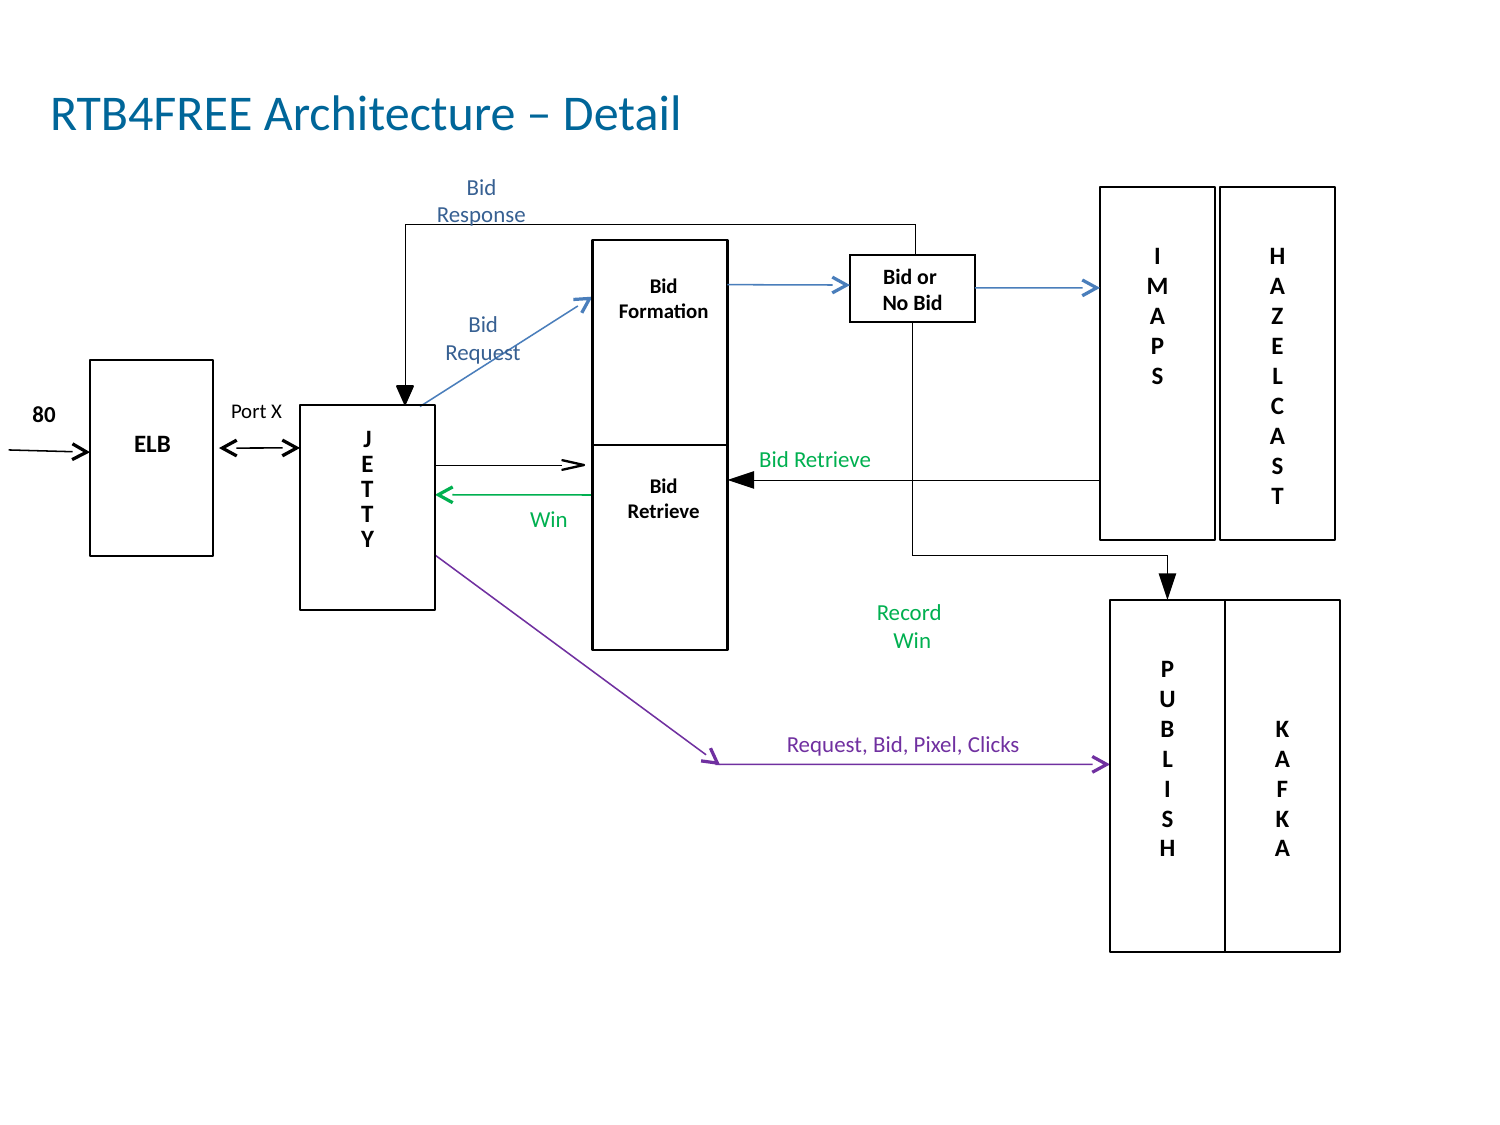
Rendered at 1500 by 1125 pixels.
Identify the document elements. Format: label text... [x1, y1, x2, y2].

text_box H A Z E L C A S T [1219, 187, 1335, 540]
text_box J E T T Y [270, 421, 466, 583]
text_box ELB [91, 420, 212, 465]
text_box Bid Retrieve [570, 464, 758, 530]
text_box P U B L I S H [1109, 599, 1224, 953]
text_box Bid Retrieve [744, 437, 887, 480]
text_box K A F K A [1224, 599, 1340, 953]
text_box Bid Request [430, 302, 536, 373]
text_box 80 [17, 392, 71, 436]
text_box RTB4FREE Architecture – Detail [49, 74, 1463, 145]
text_box Bid Formation [570, 265, 758, 331]
text_box Bid Response [421, 164, 541, 235]
text_box I M A P S [1099, 187, 1215, 540]
text_box Bid or No Bid [850, 254, 976, 323]
text_box Port X [213, 389, 301, 430]
text_box Record Win [862, 590, 957, 661]
text_box Request, Bid, Pixel, Clicks [771, 722, 1035, 763]
text_box Win [515, 497, 583, 540]
